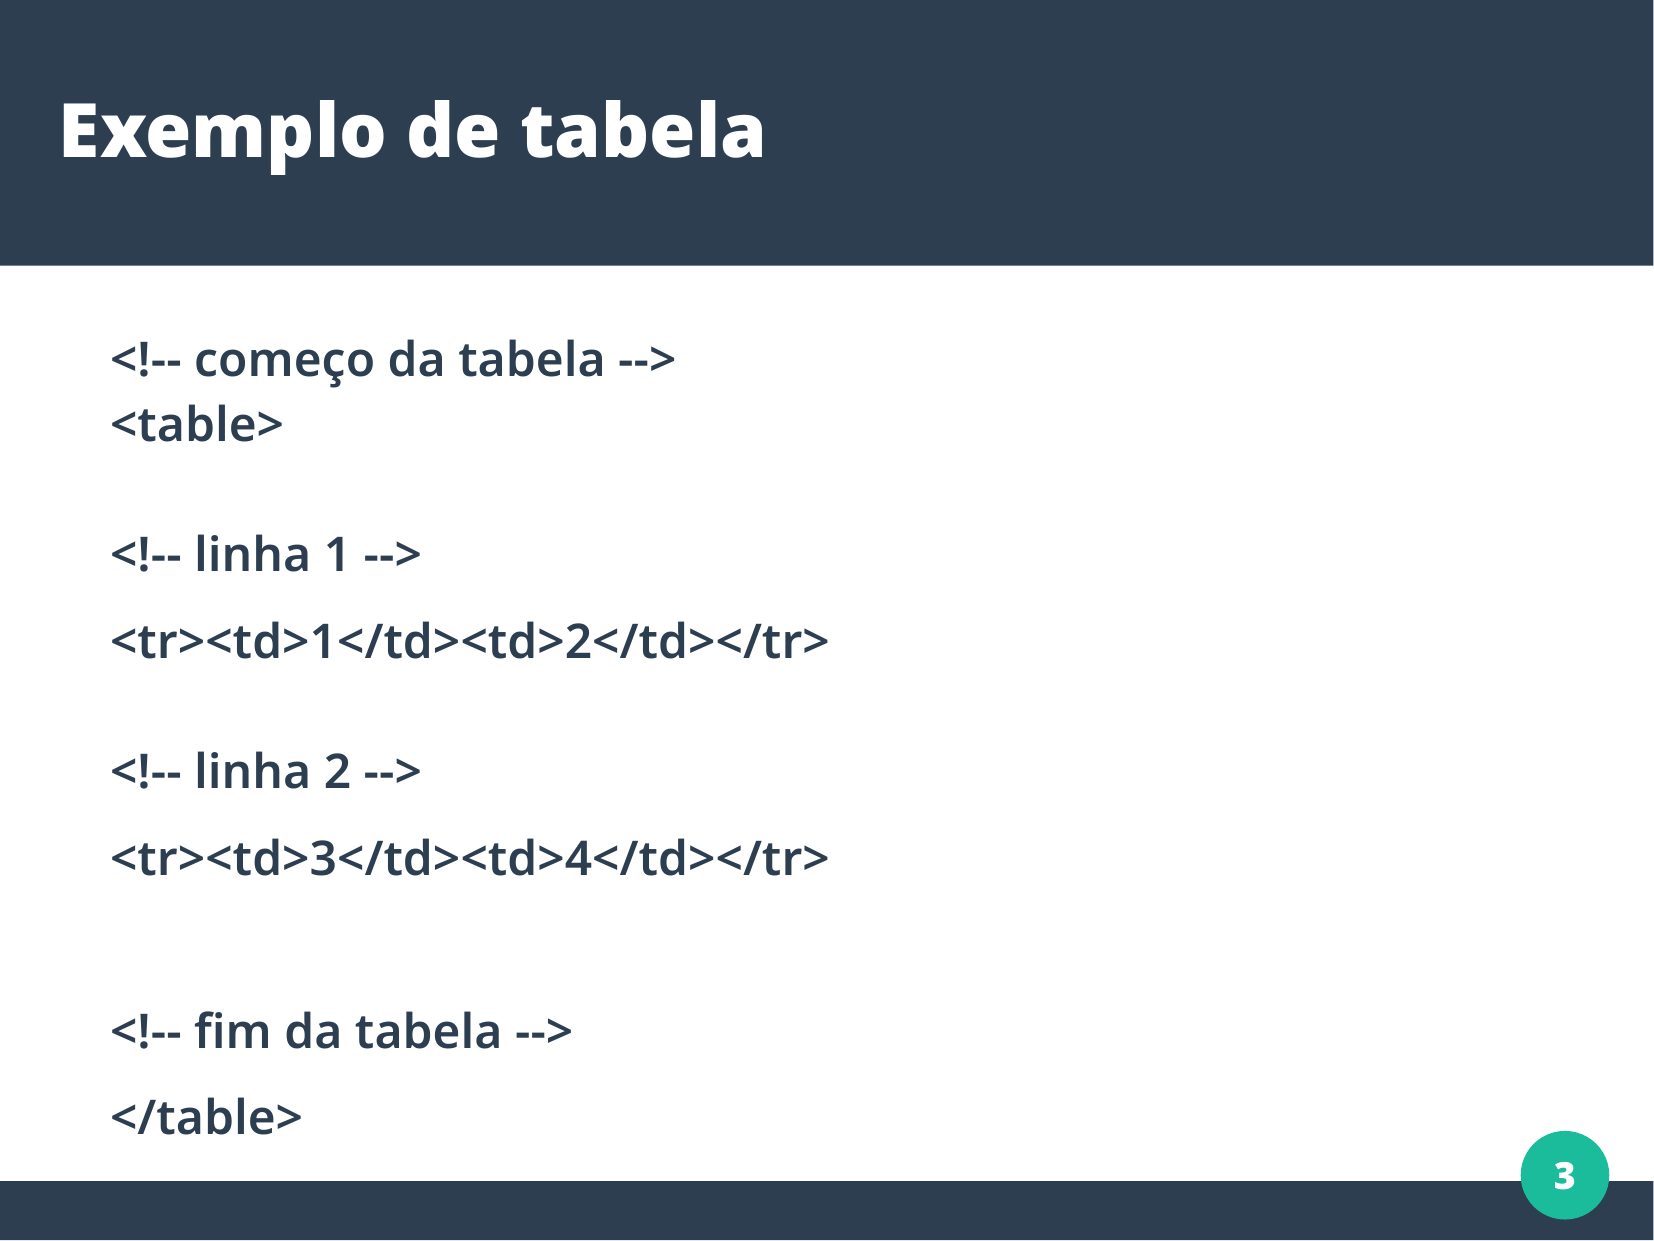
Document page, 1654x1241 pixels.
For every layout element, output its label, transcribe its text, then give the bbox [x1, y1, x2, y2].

title Exemplo de tabela [59, 49, 1595, 207]
list <!-- começo da tabela --> <table> <!-- linha 1 --> <tr><td>1</td><td>2</td></tr> <!-- linha 2 --> <tr><td>3</td><td>4</td></tr> <!-- fim da tabela --> </table> [59, 324, 1595, 1152]
